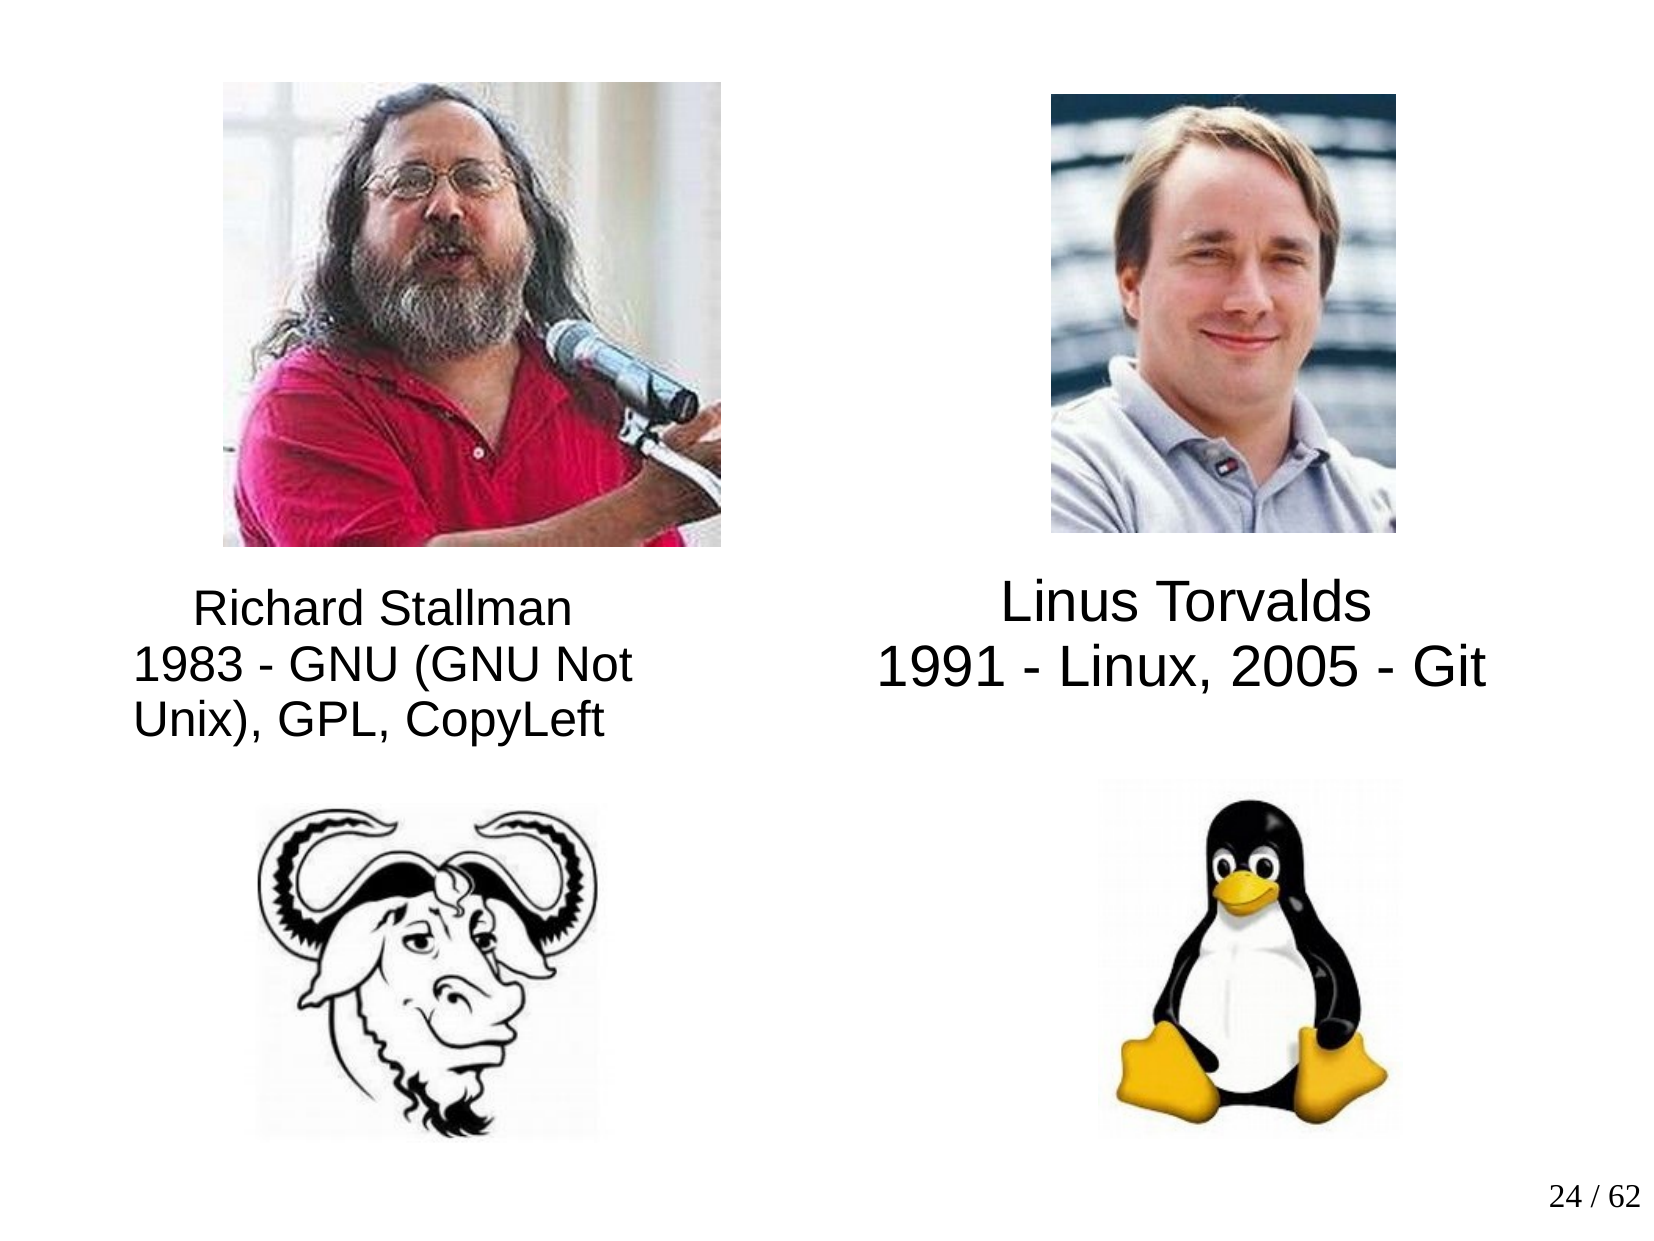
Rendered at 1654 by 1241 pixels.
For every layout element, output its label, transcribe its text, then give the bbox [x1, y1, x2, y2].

text_box Linus Torvalds 1991 - Linux, 2005 - Git [862, 561, 1512, 771]
picture [1098, 779, 1403, 1139]
text_box Richard Stallman 1983 - GNU (GNU Not Unix), GPL, CopyLeft [118, 572, 662, 811]
picture [1051, 94, 1396, 533]
picture [223, 82, 721, 547]
picture [244, 803, 615, 1146]
